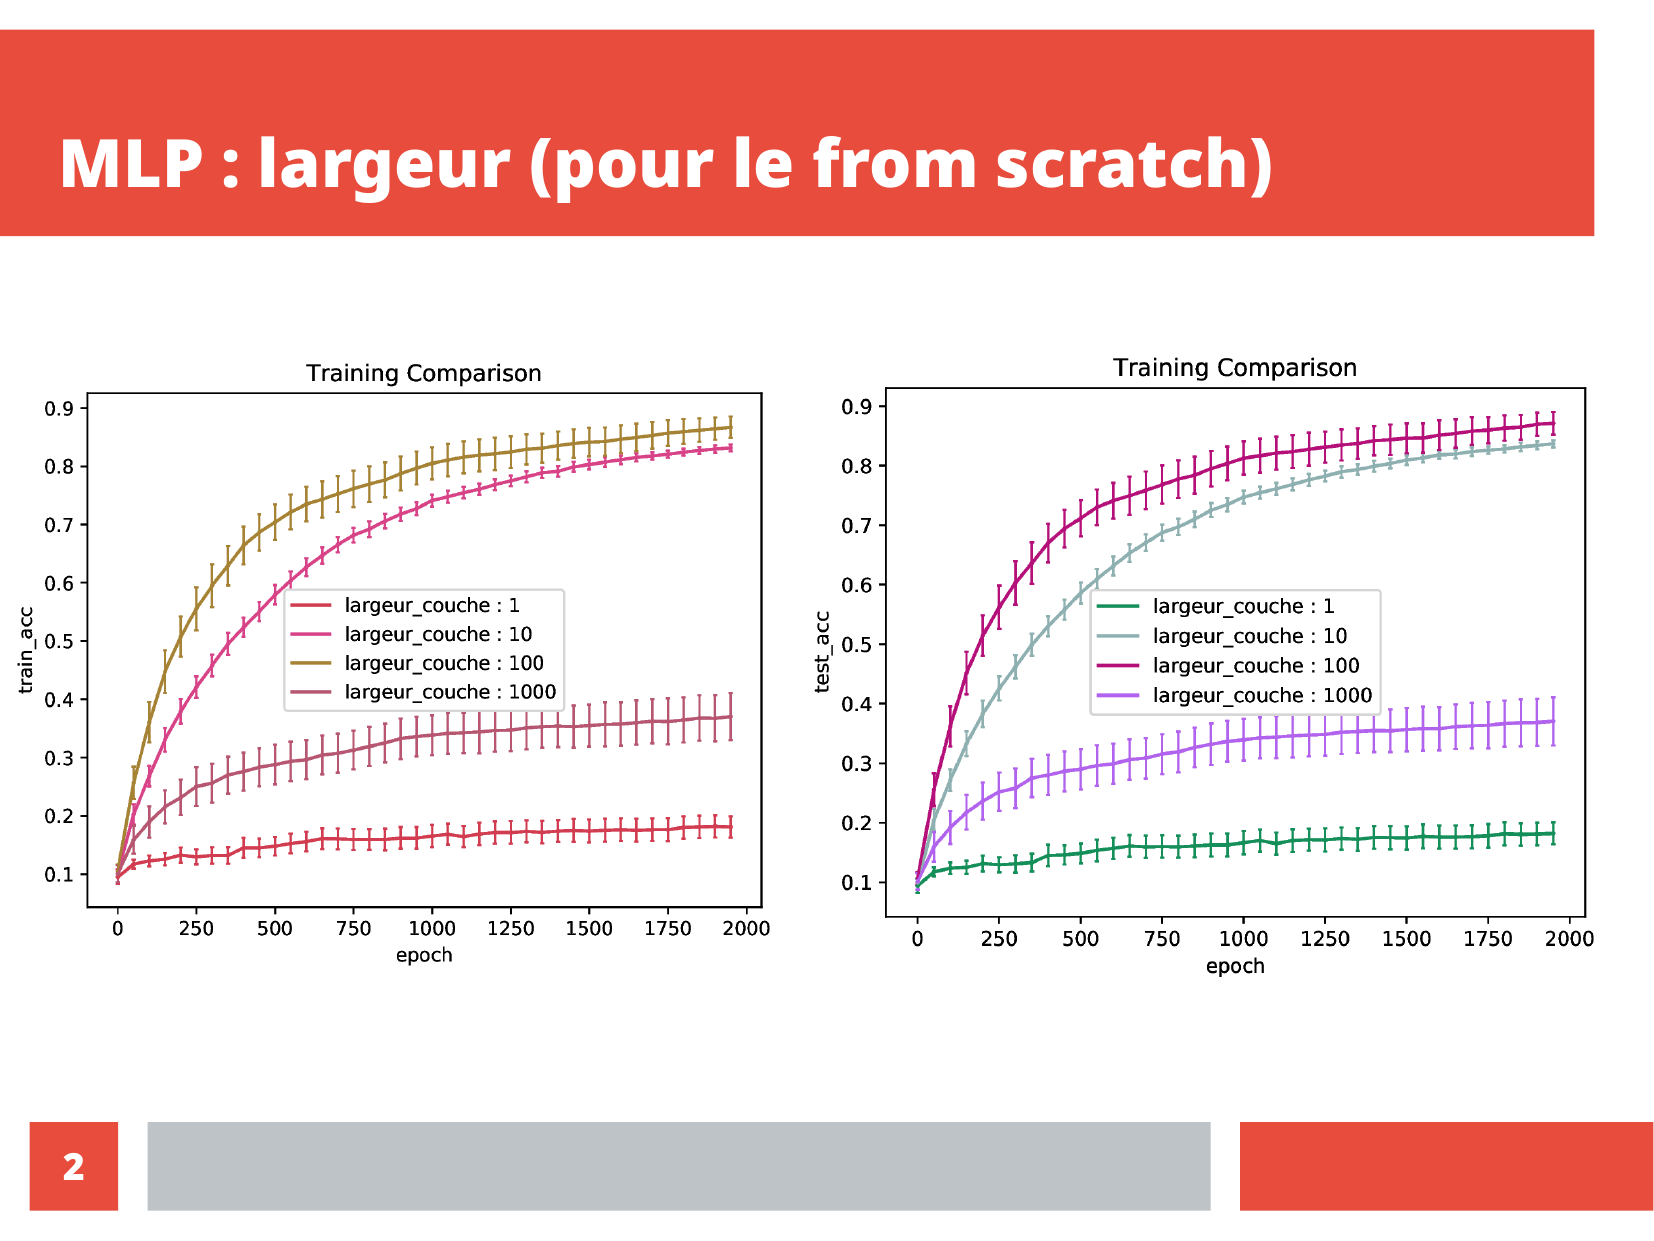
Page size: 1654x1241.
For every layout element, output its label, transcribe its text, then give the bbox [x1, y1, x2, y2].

title MLP : largeur (pour le from scratch) [59, 59, 1595, 207]
picture [7, 342, 792, 969]
picture [803, 345, 1607, 981]
